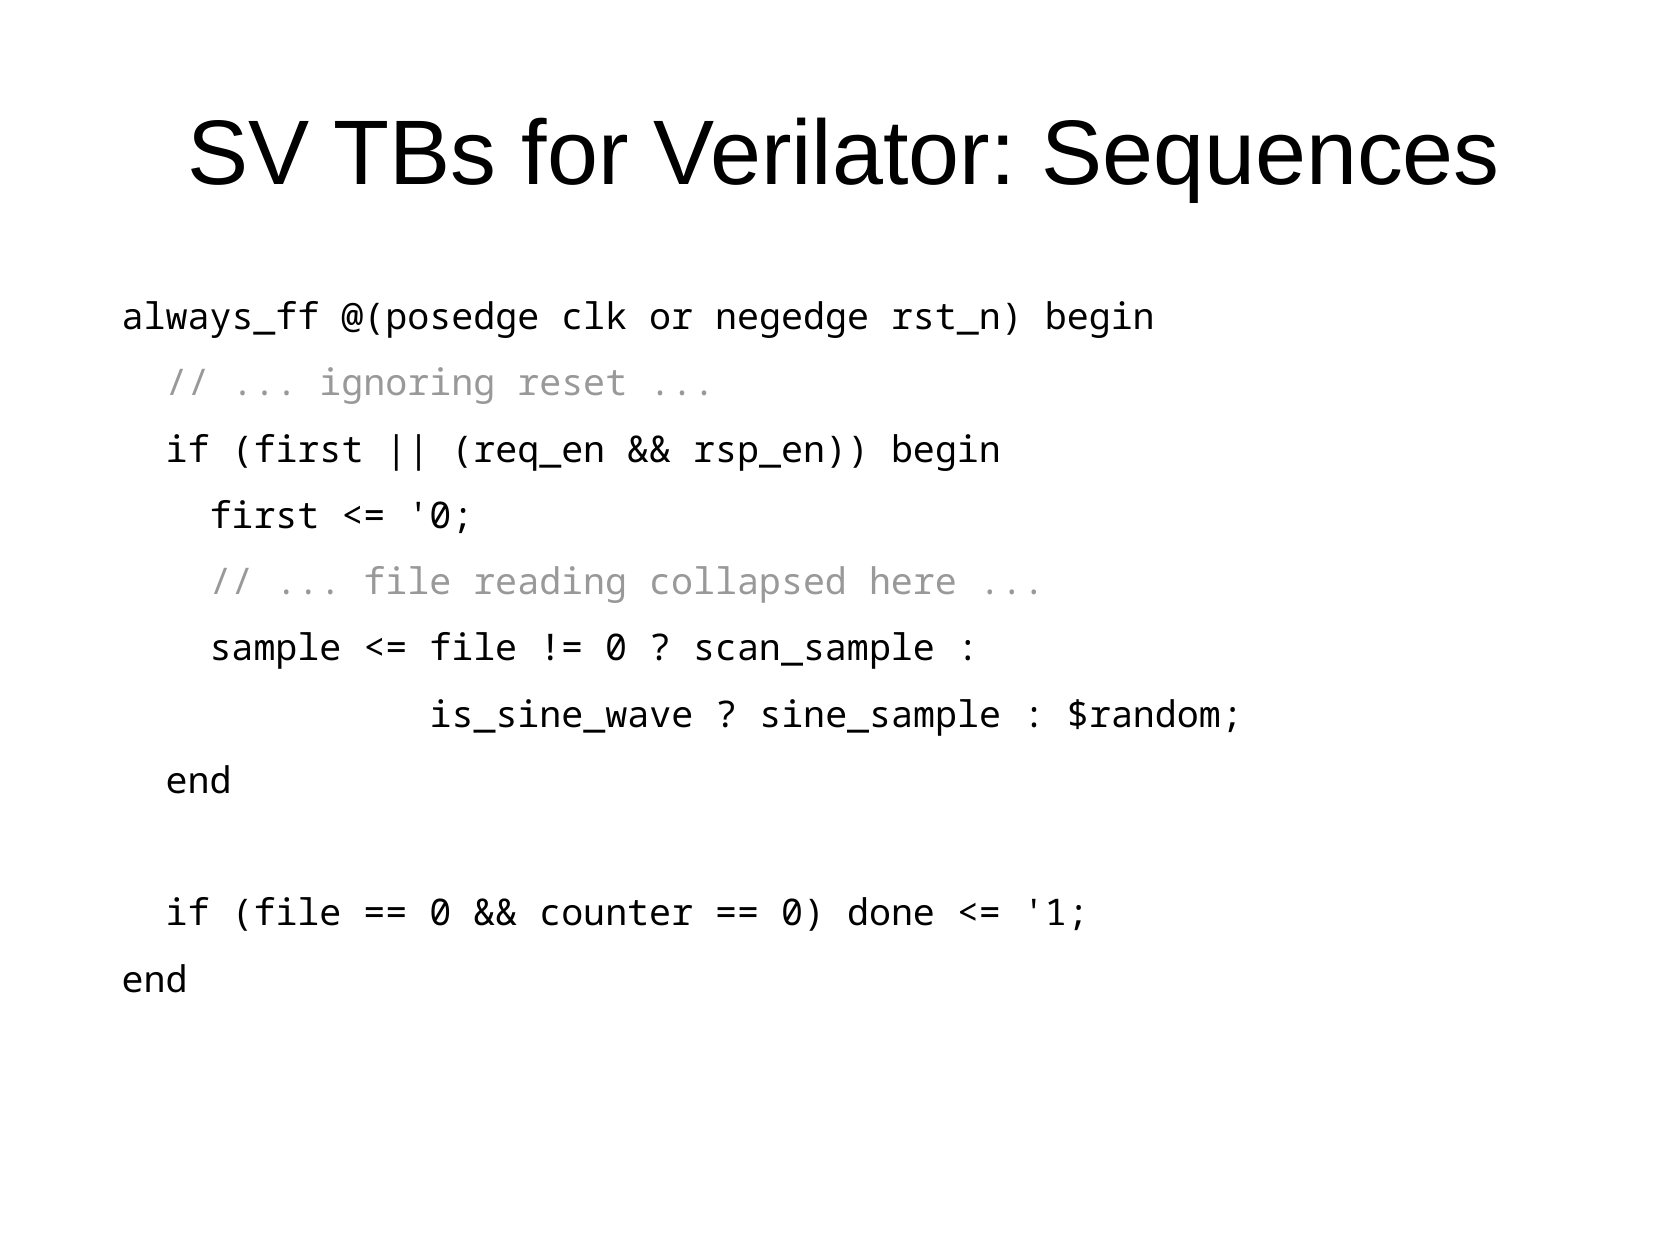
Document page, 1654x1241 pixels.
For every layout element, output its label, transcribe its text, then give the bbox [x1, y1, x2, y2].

list always_ff @(posedge clk or negedge rst_n) begin // ... ignoring reset ... if (first || (req_en && rsp_en)) begin first <= '0; // ... file reading collapsed here ... sample <= file != 0 ? scan_sample : is_sine_wave ? sine_sample : $random; end if (file == 0 && counter == 0) done <= '1; end [82, 290, 1571, 1010]
title SV TBs for Verilator: Sequences [82, 49, 1571, 257]
